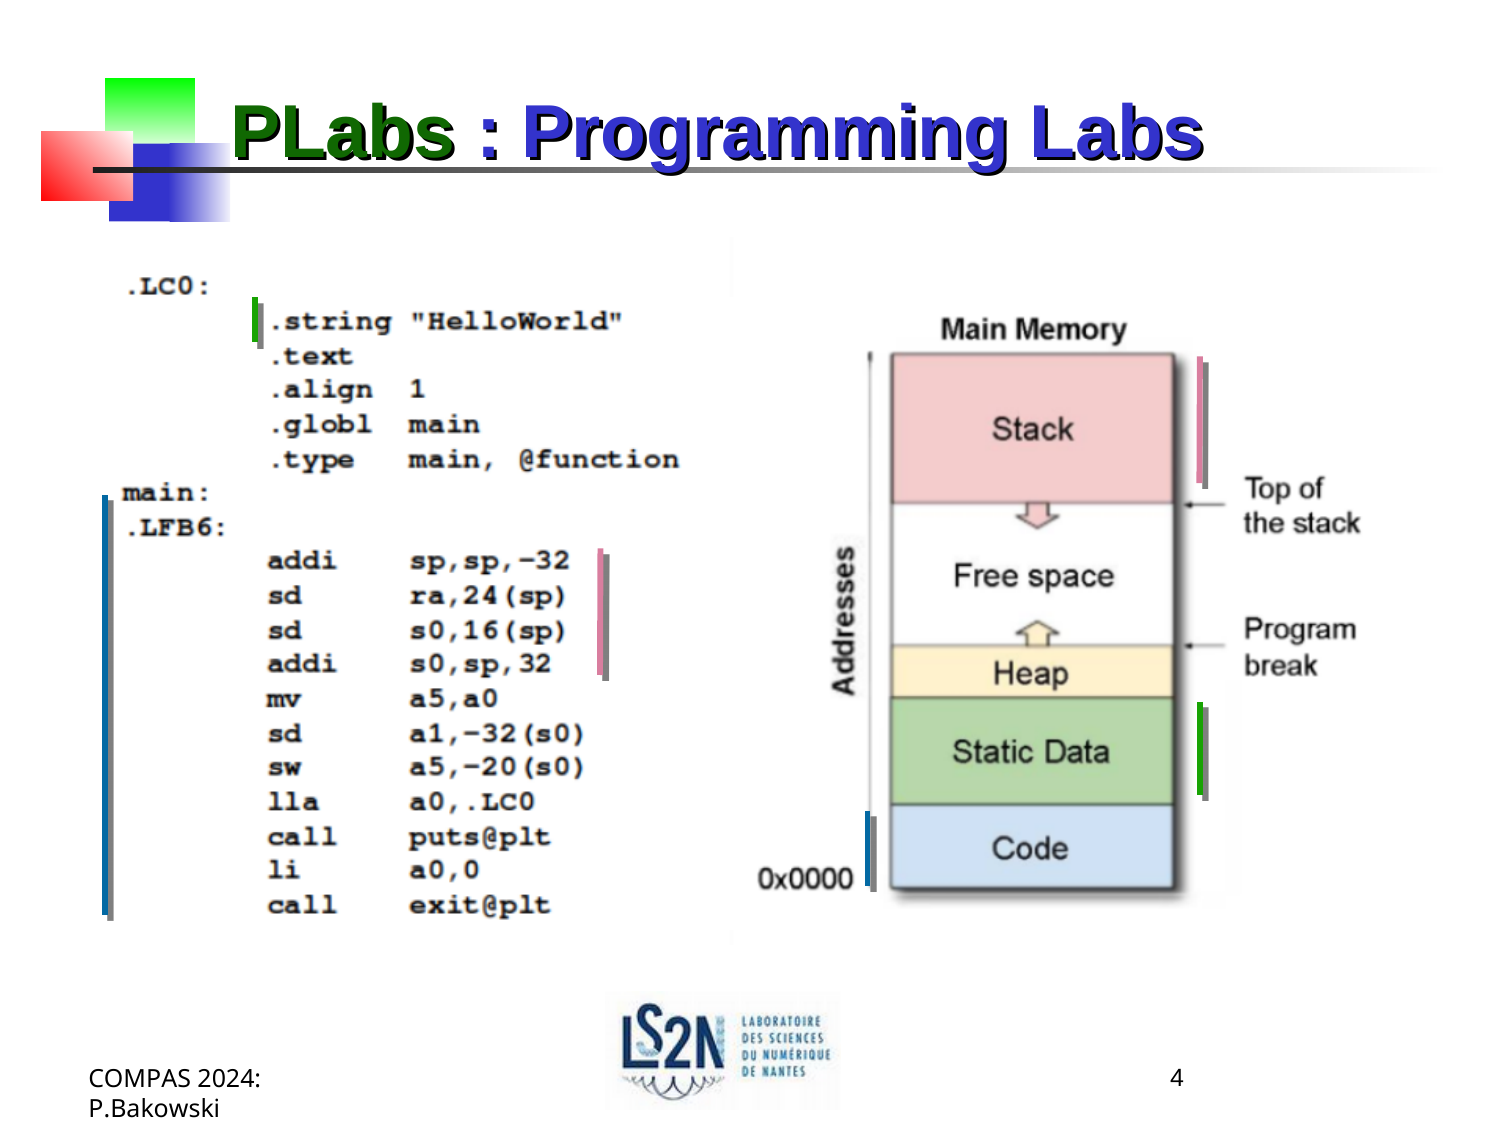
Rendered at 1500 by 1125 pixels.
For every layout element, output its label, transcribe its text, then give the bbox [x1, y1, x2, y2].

title PLabs : Programming Labs [100, 74, 1336, 180]
picture [44, 237, 1411, 946]
picture [605, 991, 841, 1110]
